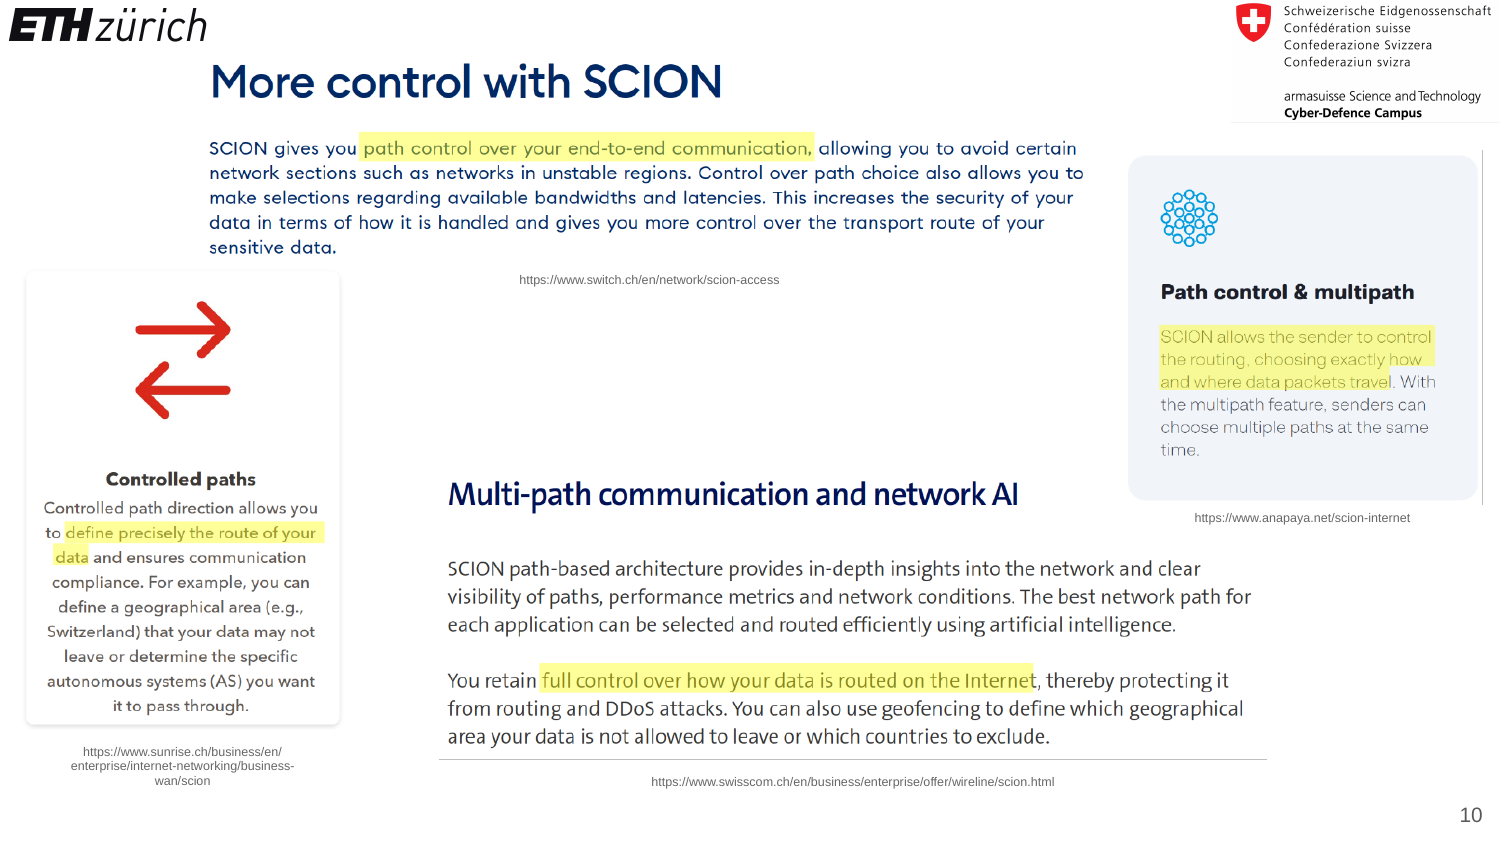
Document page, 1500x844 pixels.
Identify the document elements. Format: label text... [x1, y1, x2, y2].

text_box https://www.switch.ch/en/network/scion-access [354, 266, 945, 325]
text_box [53, 521, 325, 566]
text_box [358, 131, 815, 162]
text_box [1159, 324, 1436, 390]
text_box https://www.anapaya.net/scion-internet [1154, 504, 1450, 562]
text_box https://www.swisscom.ch/en/business/enterprise/offer/wireline/scion.html [572, 767, 1134, 827]
picture [439, 150, 1483, 760]
picture [8, 8, 207, 42]
text_box https://www.sunrise.ch/business/en/enterprise/internet-networking/business-wan/scion [49, 738, 316, 796]
picture [1231, 0, 1500, 123]
picture [17, 54, 1092, 739]
text_box [539, 663, 1034, 693]
